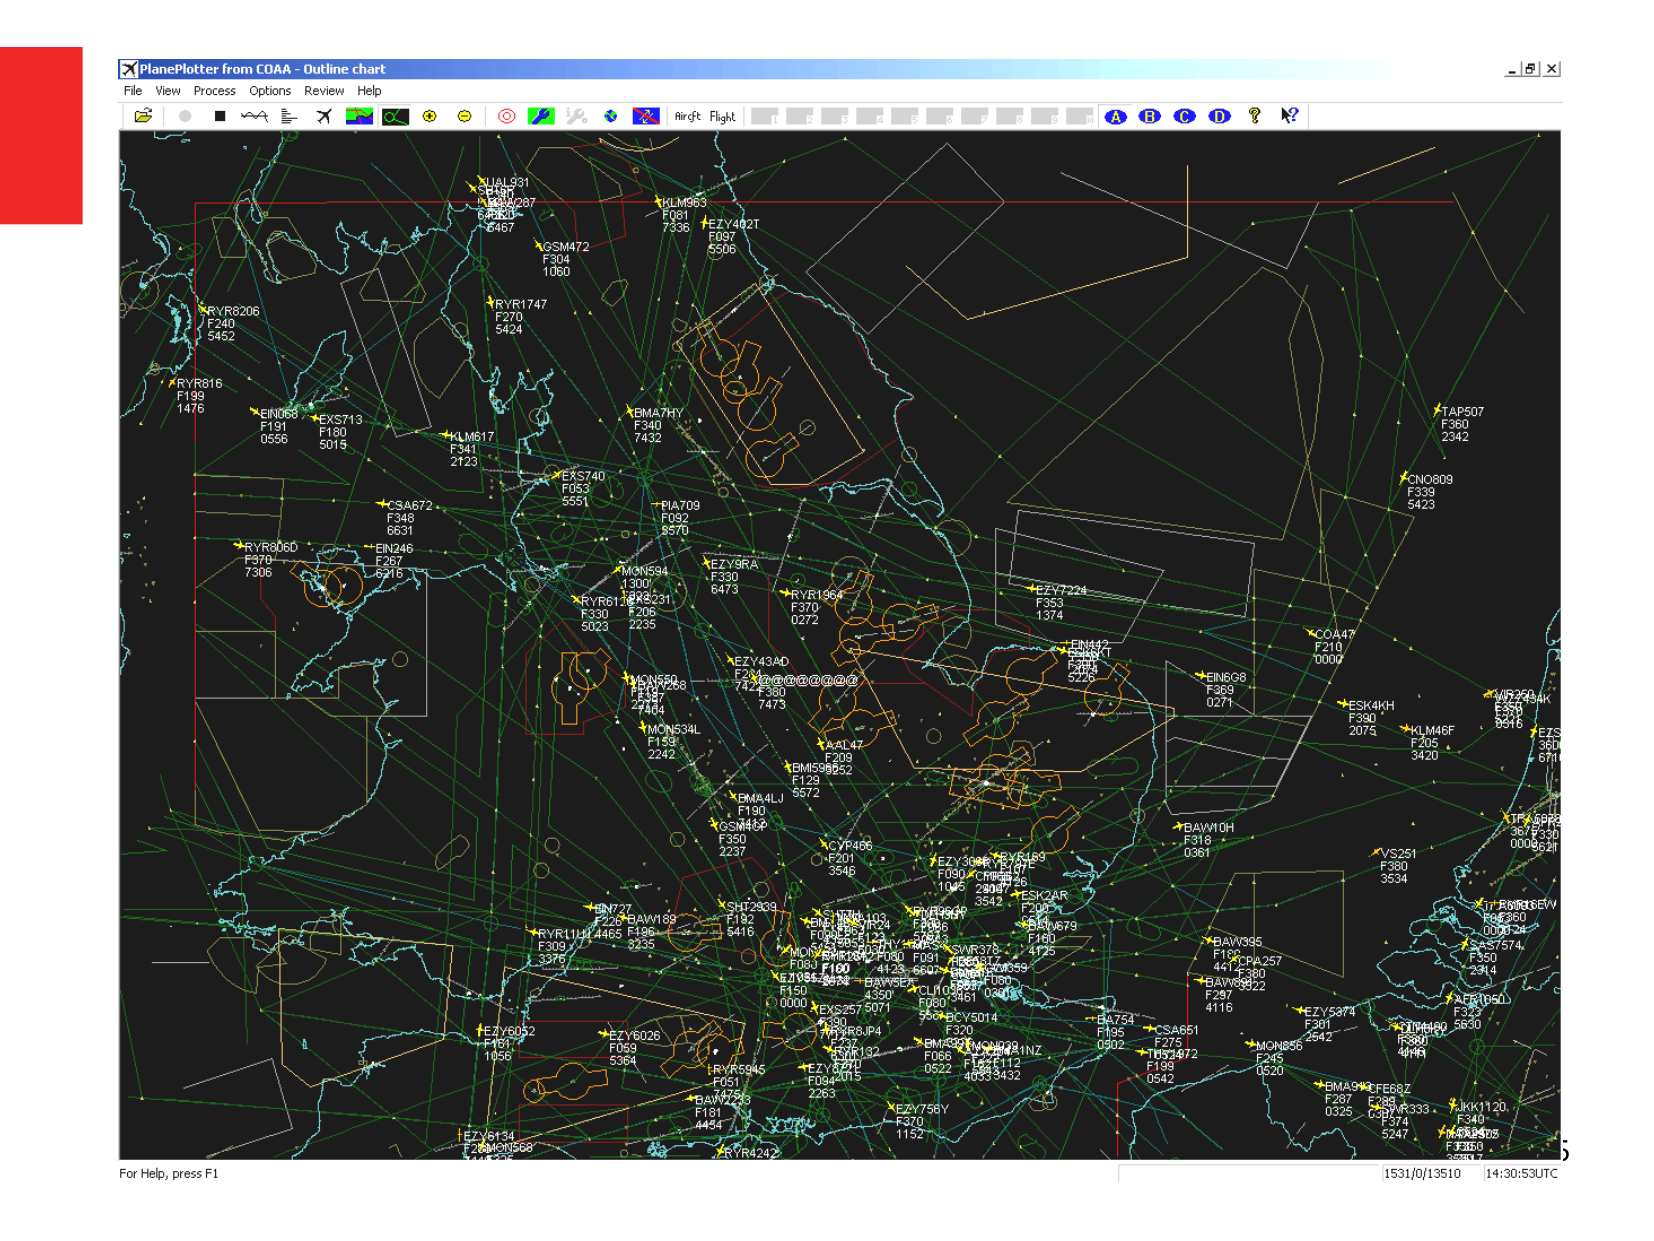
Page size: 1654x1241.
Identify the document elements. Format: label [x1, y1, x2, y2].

picture [118, 59, 1563, 1187]
